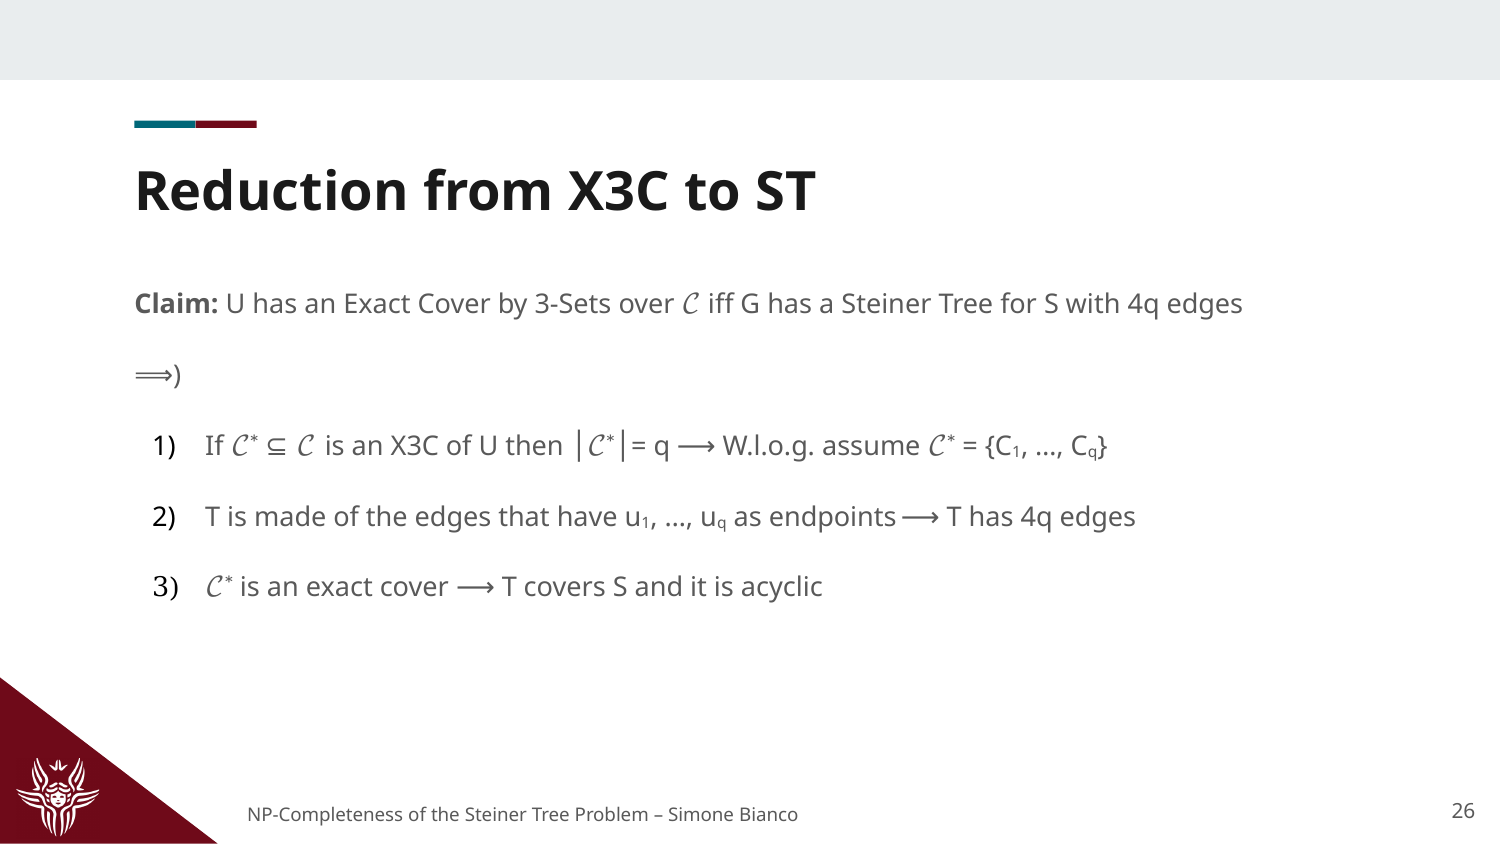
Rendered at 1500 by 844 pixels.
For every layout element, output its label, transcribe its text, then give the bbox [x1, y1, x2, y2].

picture [16, 758, 100, 839]
subtitle NP-Completeness of the Steiner Tree Problem – Simone Bianco [232, 783, 1193, 839]
list Claim: U has an Exact Cover by 3-Sets over 𝒞 iff G has a Steiner Tree for S with 4q edges ⟹) If 𝒞* ⊆ 𝒞 is an X3C of U then │𝒞*│= q ⟶ W.l.o.g. assume 𝒞* = {C1, …, Cq} T is made of the edges that have u1, …, uq as endpoints ⟶ T has 4q edges 𝒞* is an exact cover ⟶ T covers S and it is acyclic [119, 267, 1418, 638]
title Reduction from X3C to ST [119, 141, 1381, 230]
slide_number <number> [1400, 779, 1491, 844]
